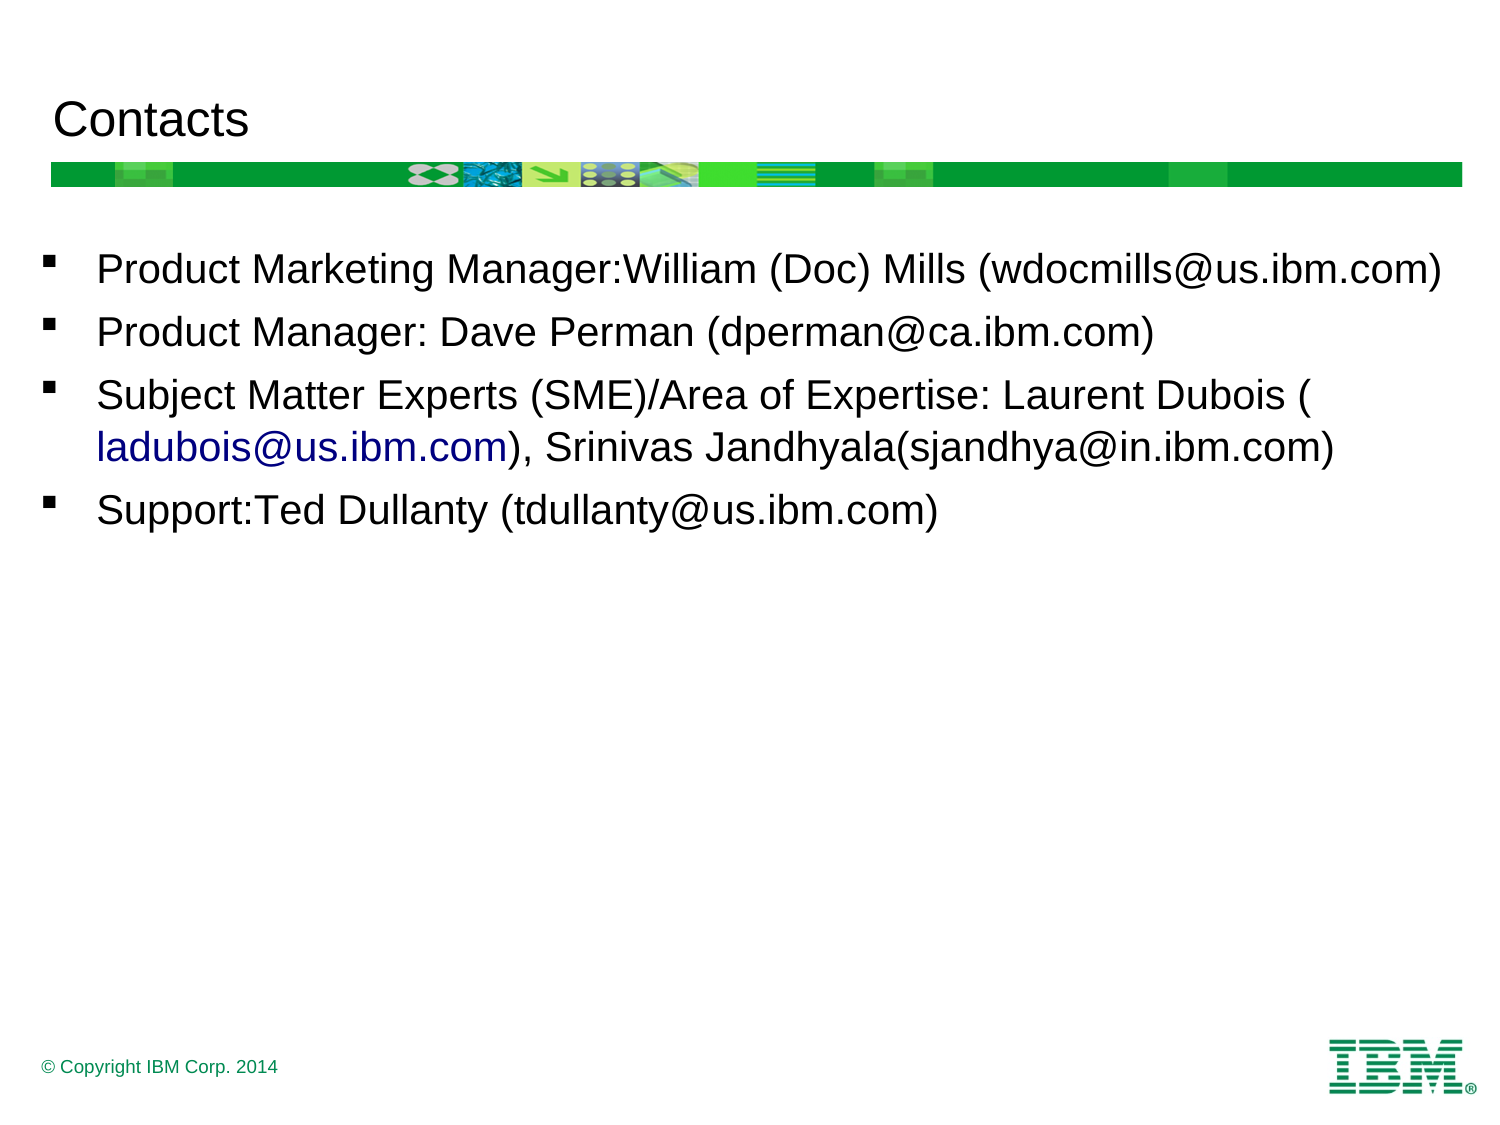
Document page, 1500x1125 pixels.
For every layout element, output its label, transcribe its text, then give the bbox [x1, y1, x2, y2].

list Product Marketing Manager:William (Doc) Mills (wdocmills@us.ibm.com) Product Manager: Dave Perman (dperman@ca.ibm.com) Subject Matter Experts (SME)/Area of Expertise: Laurent Dubois (ladubois@us.ibm.com), Srinivas Jandhyala(sjandhya@in.ibm.com) Support:Ted Dullanty (tdullanty@us.ibm.com) [24, 231, 1463, 1038]
title Contacts [37, 45, 1388, 188]
picture [50, 161, 1463, 189]
picture [1327, 1037, 1479, 1096]
